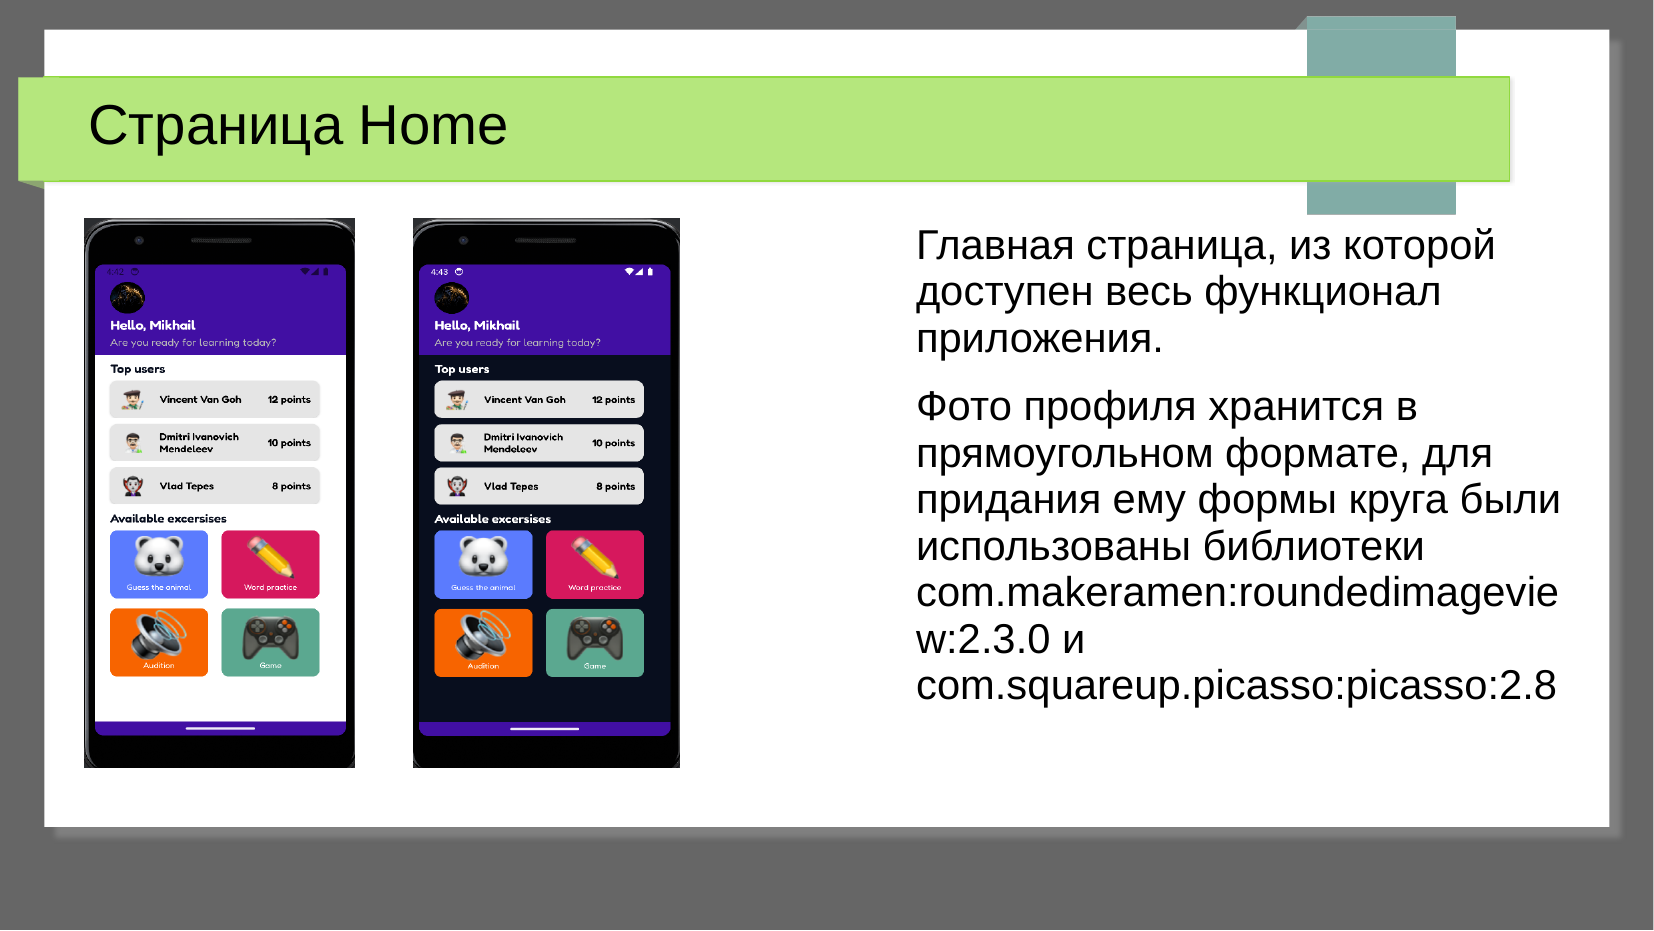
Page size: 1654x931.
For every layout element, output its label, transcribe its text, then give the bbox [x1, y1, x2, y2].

title Страница Home [88, 73, 1506, 178]
list Главная страница, из которой доступен весь функционал приложения. Фото профиля хранится в прямоугольном формате, для придания ему формы круга были использованы библиотеки com.makeramen:roundedimageview:2.3.0 и com.squareup.picasso:picasso:2.8 [845, 221, 1566, 813]
picture [413, 218, 680, 768]
picture [84, 218, 355, 768]
